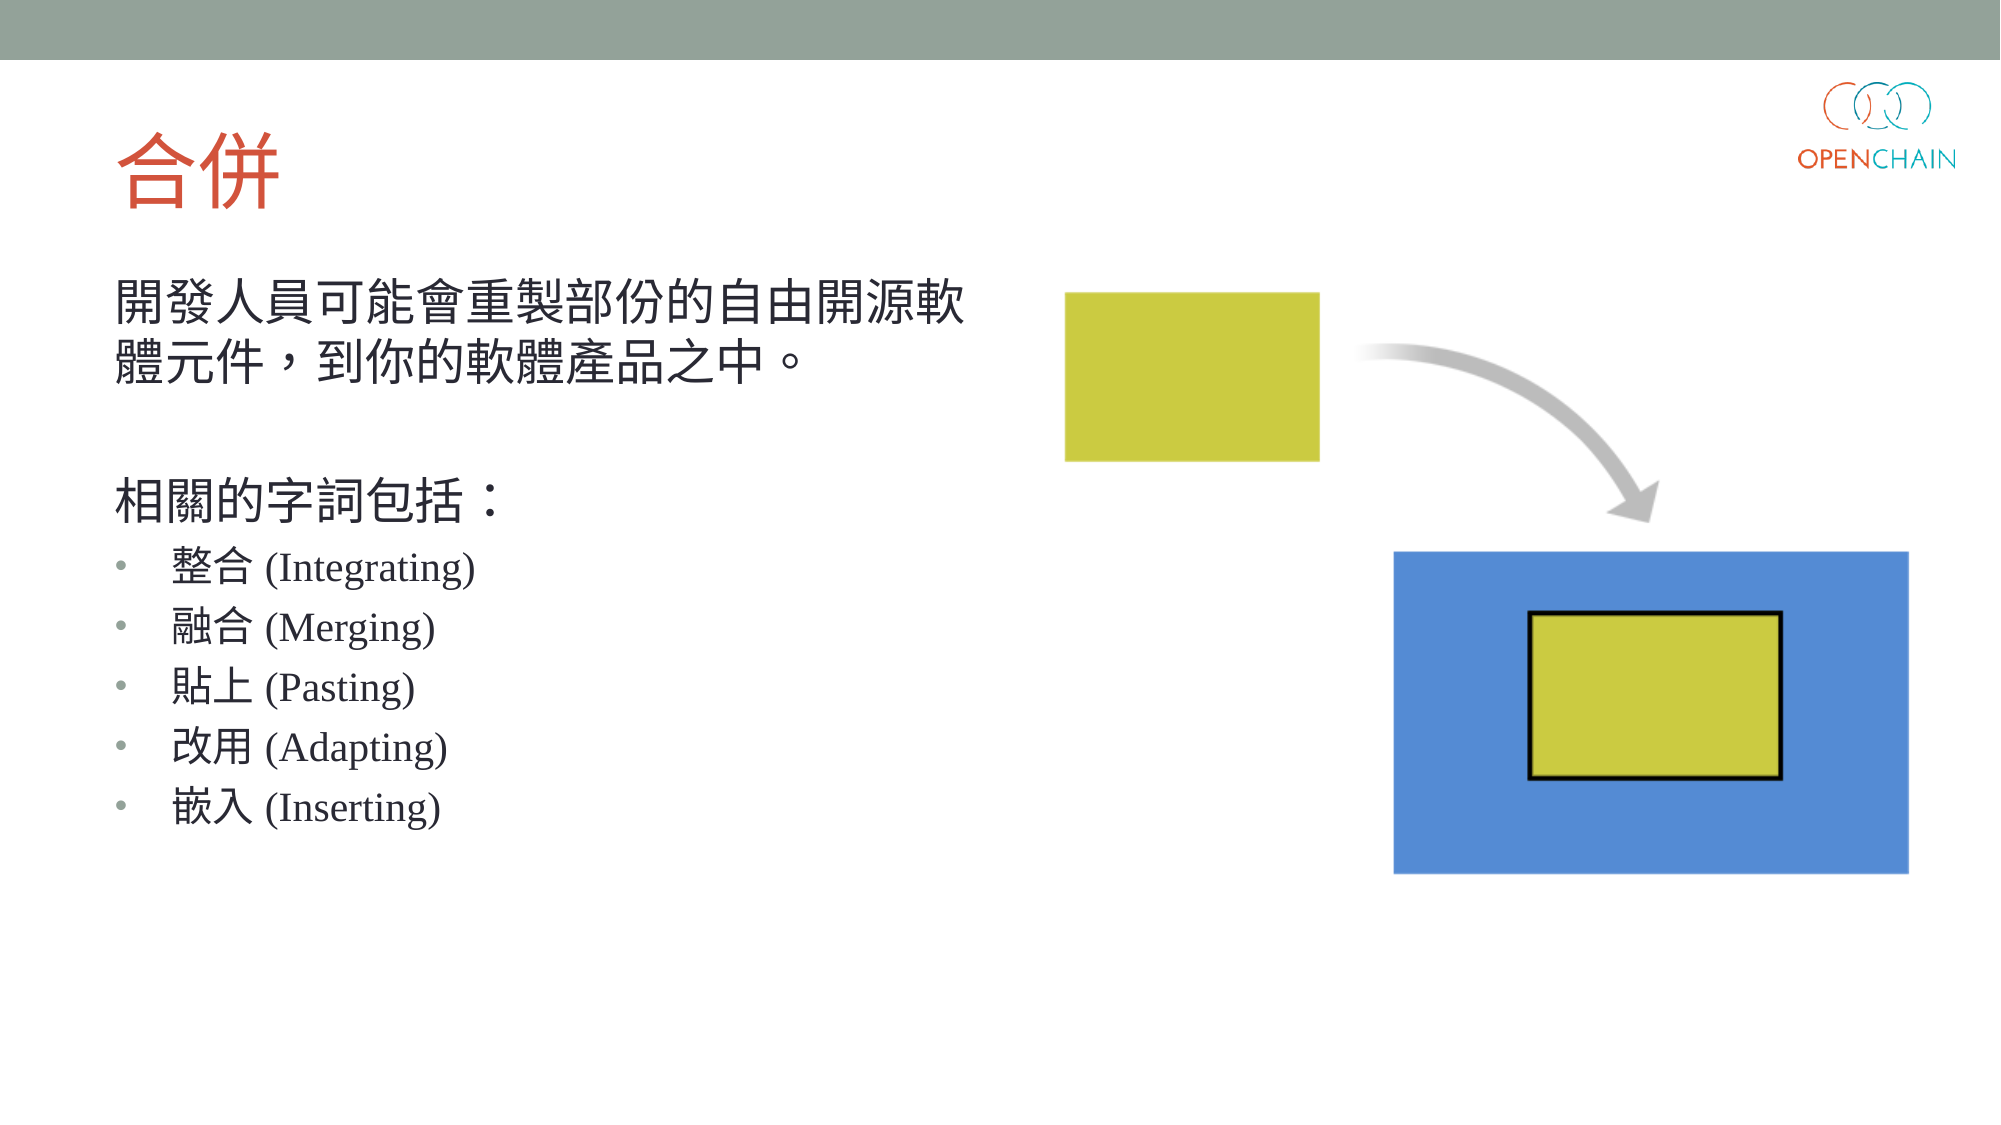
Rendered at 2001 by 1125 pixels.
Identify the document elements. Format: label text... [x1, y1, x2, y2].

picture [1798, 82, 1955, 169]
title 合併 [99, 87, 1900, 250]
picture [873, 225, 2000, 928]
list 開發人員可能會重製部份的自由開源軟體元件，到你的軟體產品之中。 相關的字詞包括： 整合(Integrating) 融合(Merging) 貼上(Pasting) 改用(Adapting) 嵌入(Inserting) [99, 262, 1026, 1063]
